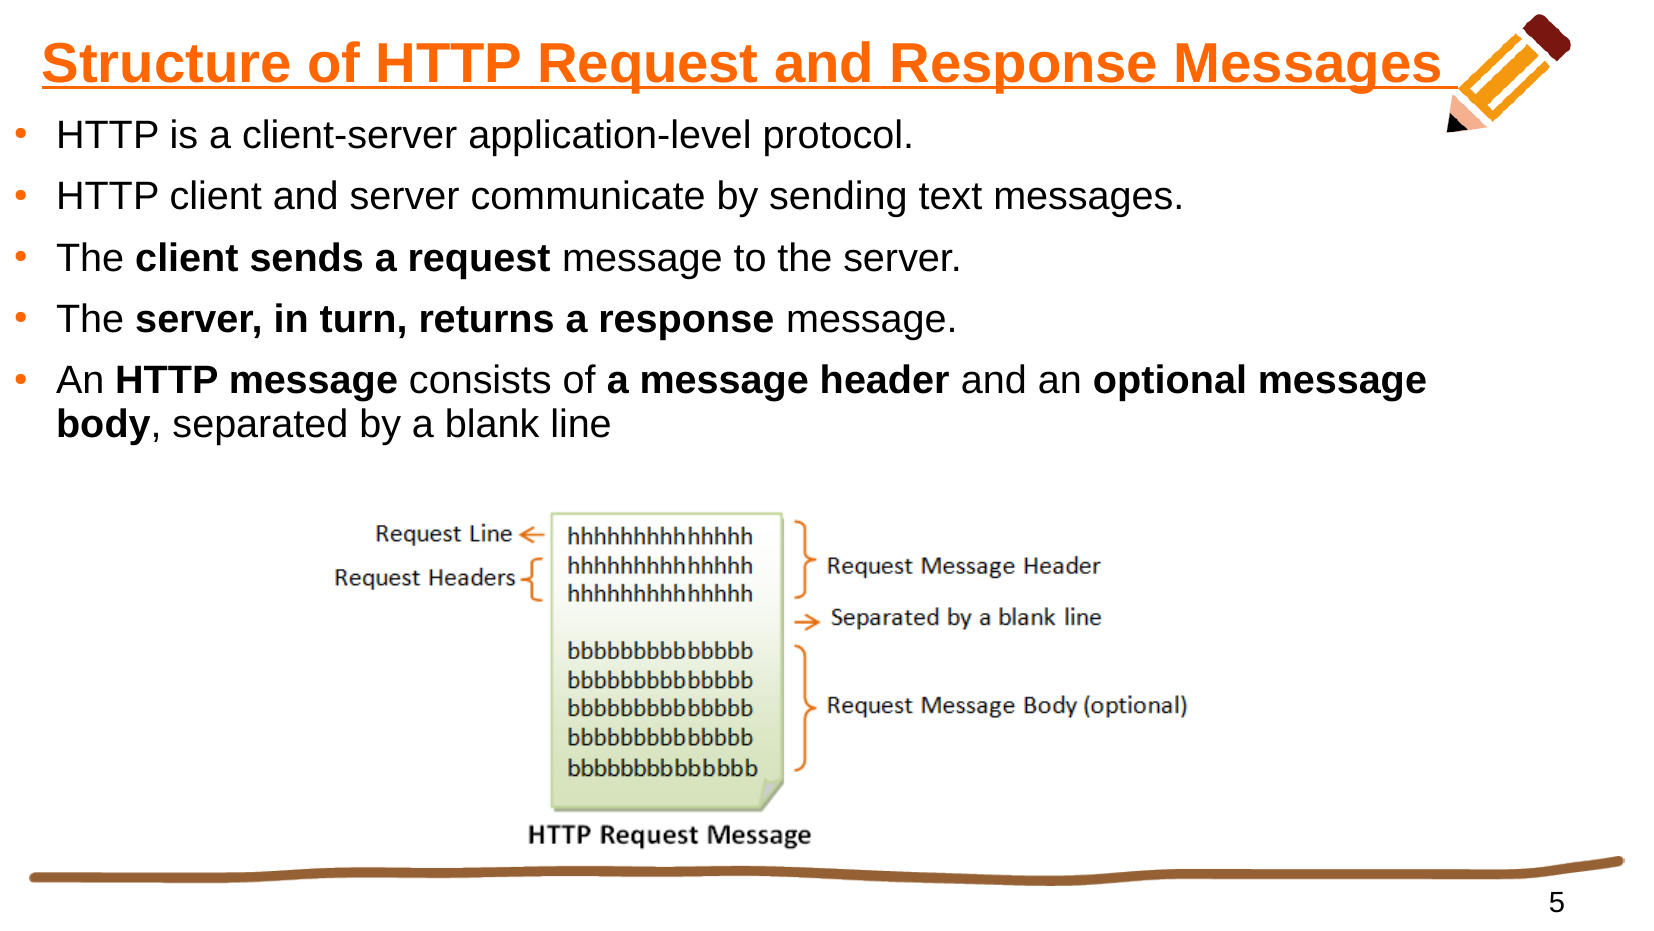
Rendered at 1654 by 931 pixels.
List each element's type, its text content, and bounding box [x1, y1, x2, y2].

title Structure of HTTP Request and Response Messages [37, 0, 1463, 112]
list HTTP is a client-server application-level protocol. HTTP client and server communicate by sending text messages. The client sends a request message to the server. The server, in turn, returns a response message. An HTTP message consists of a message header and an optional message body, separated by a blank line [0, 112, 1538, 451]
picture [29, 502, 1625, 886]
picture [1463, 14, 1571, 133]
